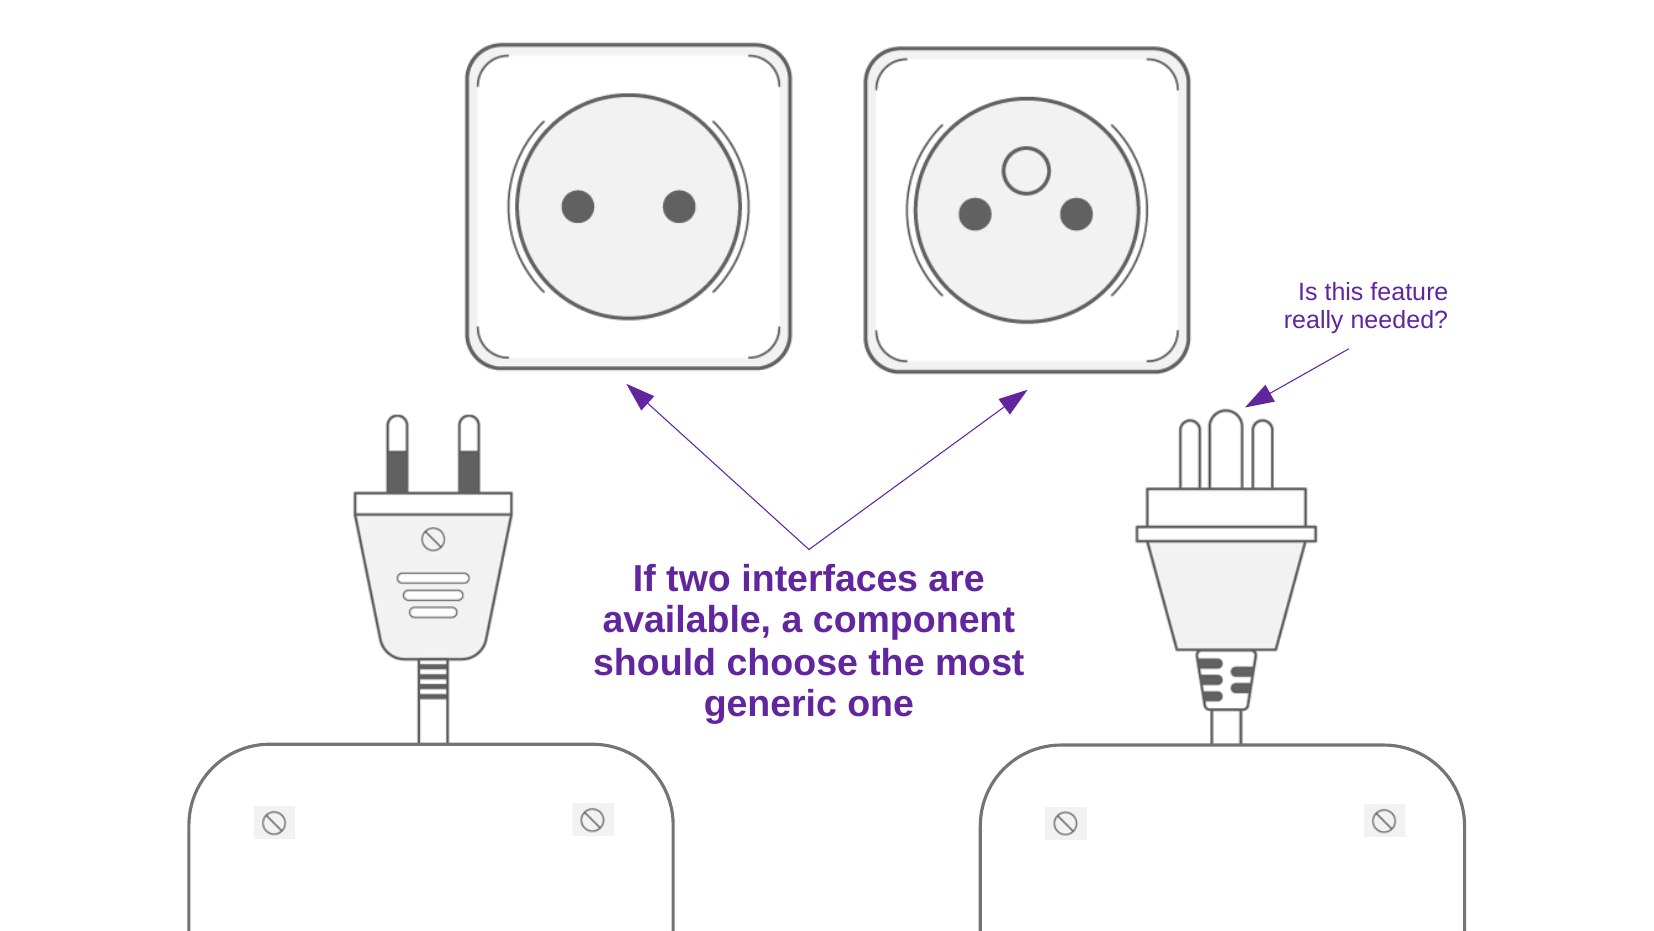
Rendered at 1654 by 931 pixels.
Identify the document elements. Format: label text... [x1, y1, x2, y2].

text_box If two interfaces are available, a component should choose the most generic one [543, 549, 1075, 733]
picture [572, 803, 615, 836]
text_box [188, 744, 674, 931]
picture [1045, 807, 1087, 840]
text_box [980, 745, 1465, 931]
picture [336, 389, 526, 744]
picture [253, 806, 296, 839]
picture [838, 23, 1329, 745]
picture [437, 29, 816, 384]
picture [1363, 804, 1406, 837]
text_box Is this feature really needed? [1234, 270, 1464, 349]
